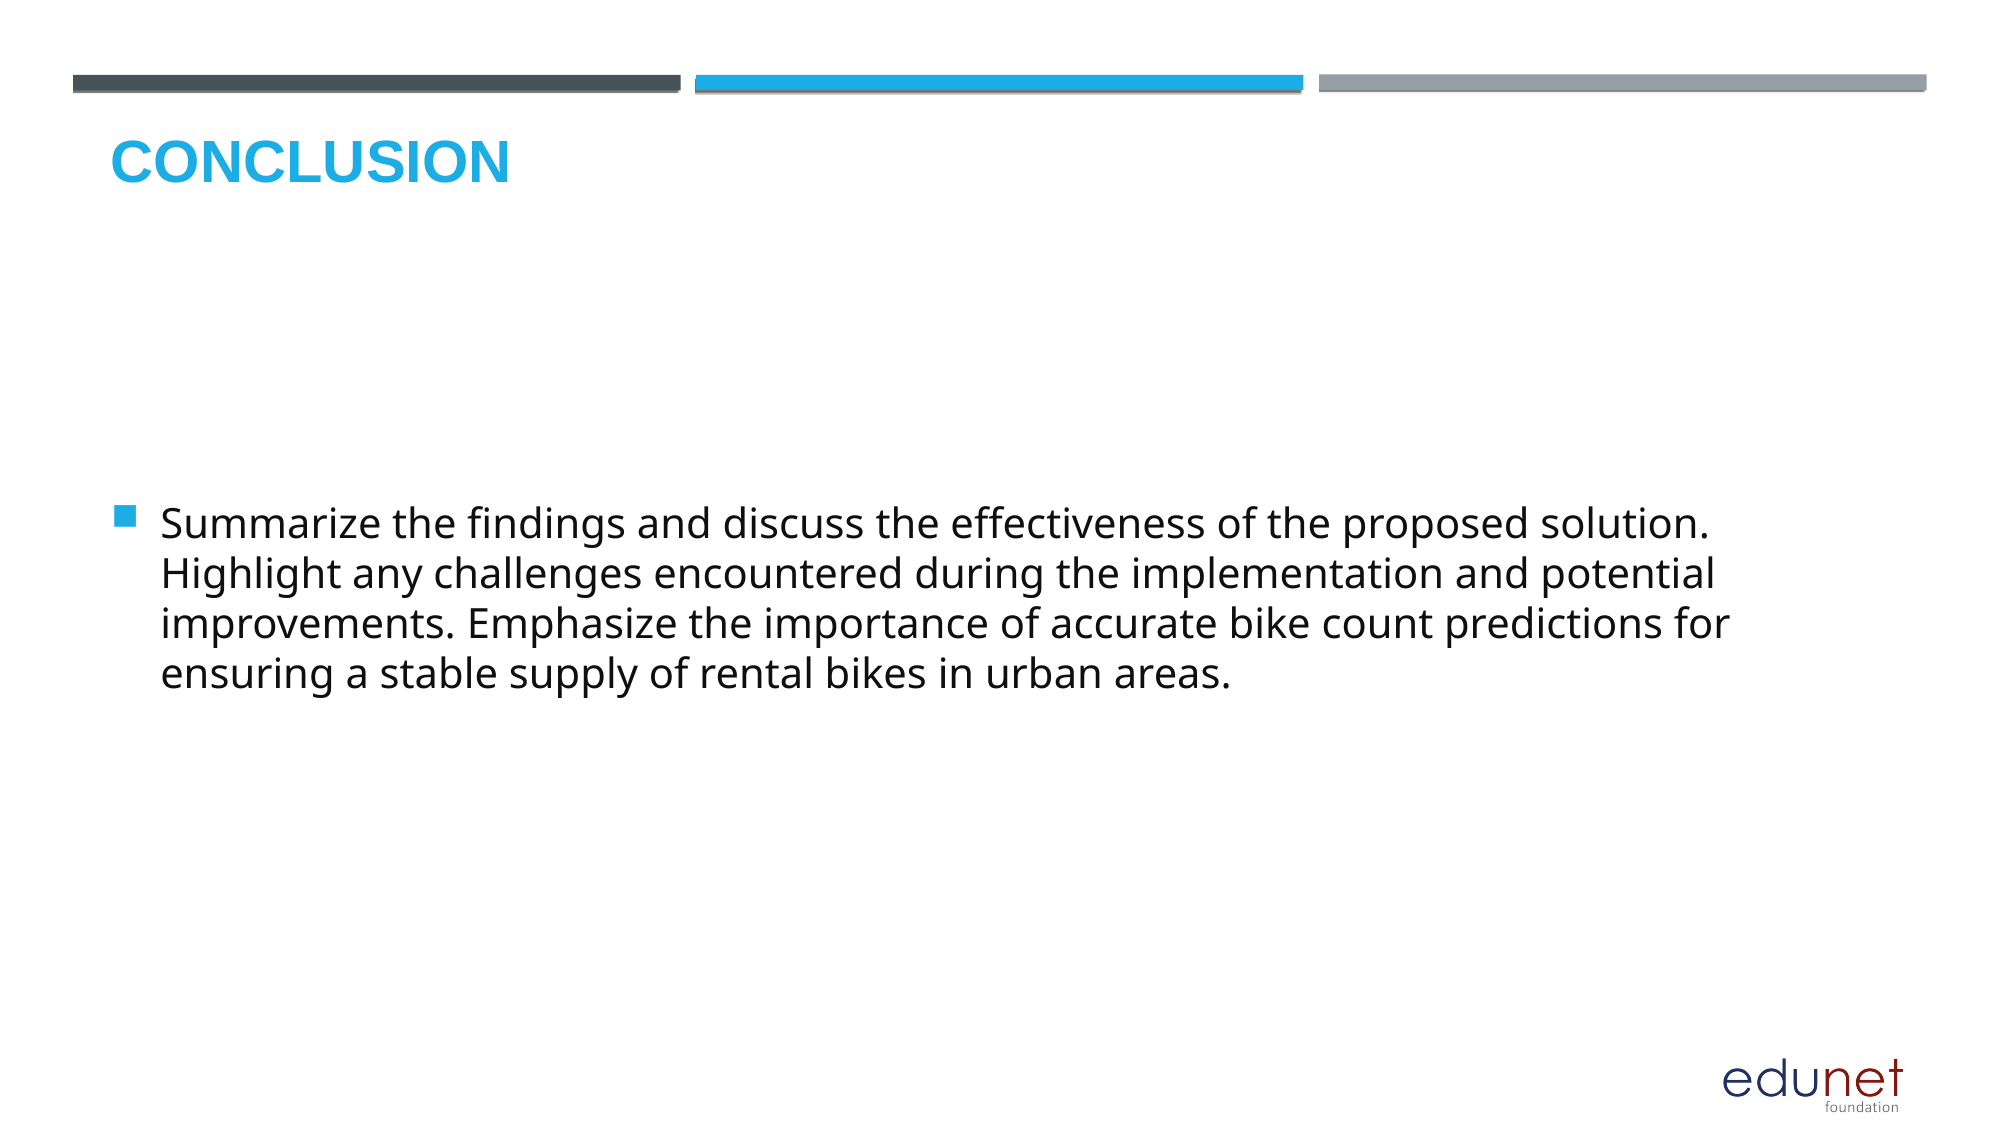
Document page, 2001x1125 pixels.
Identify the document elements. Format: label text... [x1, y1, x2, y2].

list Summarize the findings and discuss the effectiveness of the proposed solution. Highlight any challenges encountered during the implementation and potential improvements. Emphasize the importance of accurate bike count predictions for ensuring a stable supply of rental bikes in urban areas. [95, 213, 1905, 981]
title Conclusion [95, 115, 1905, 203]
picture [1719, 1056, 1905, 1116]
